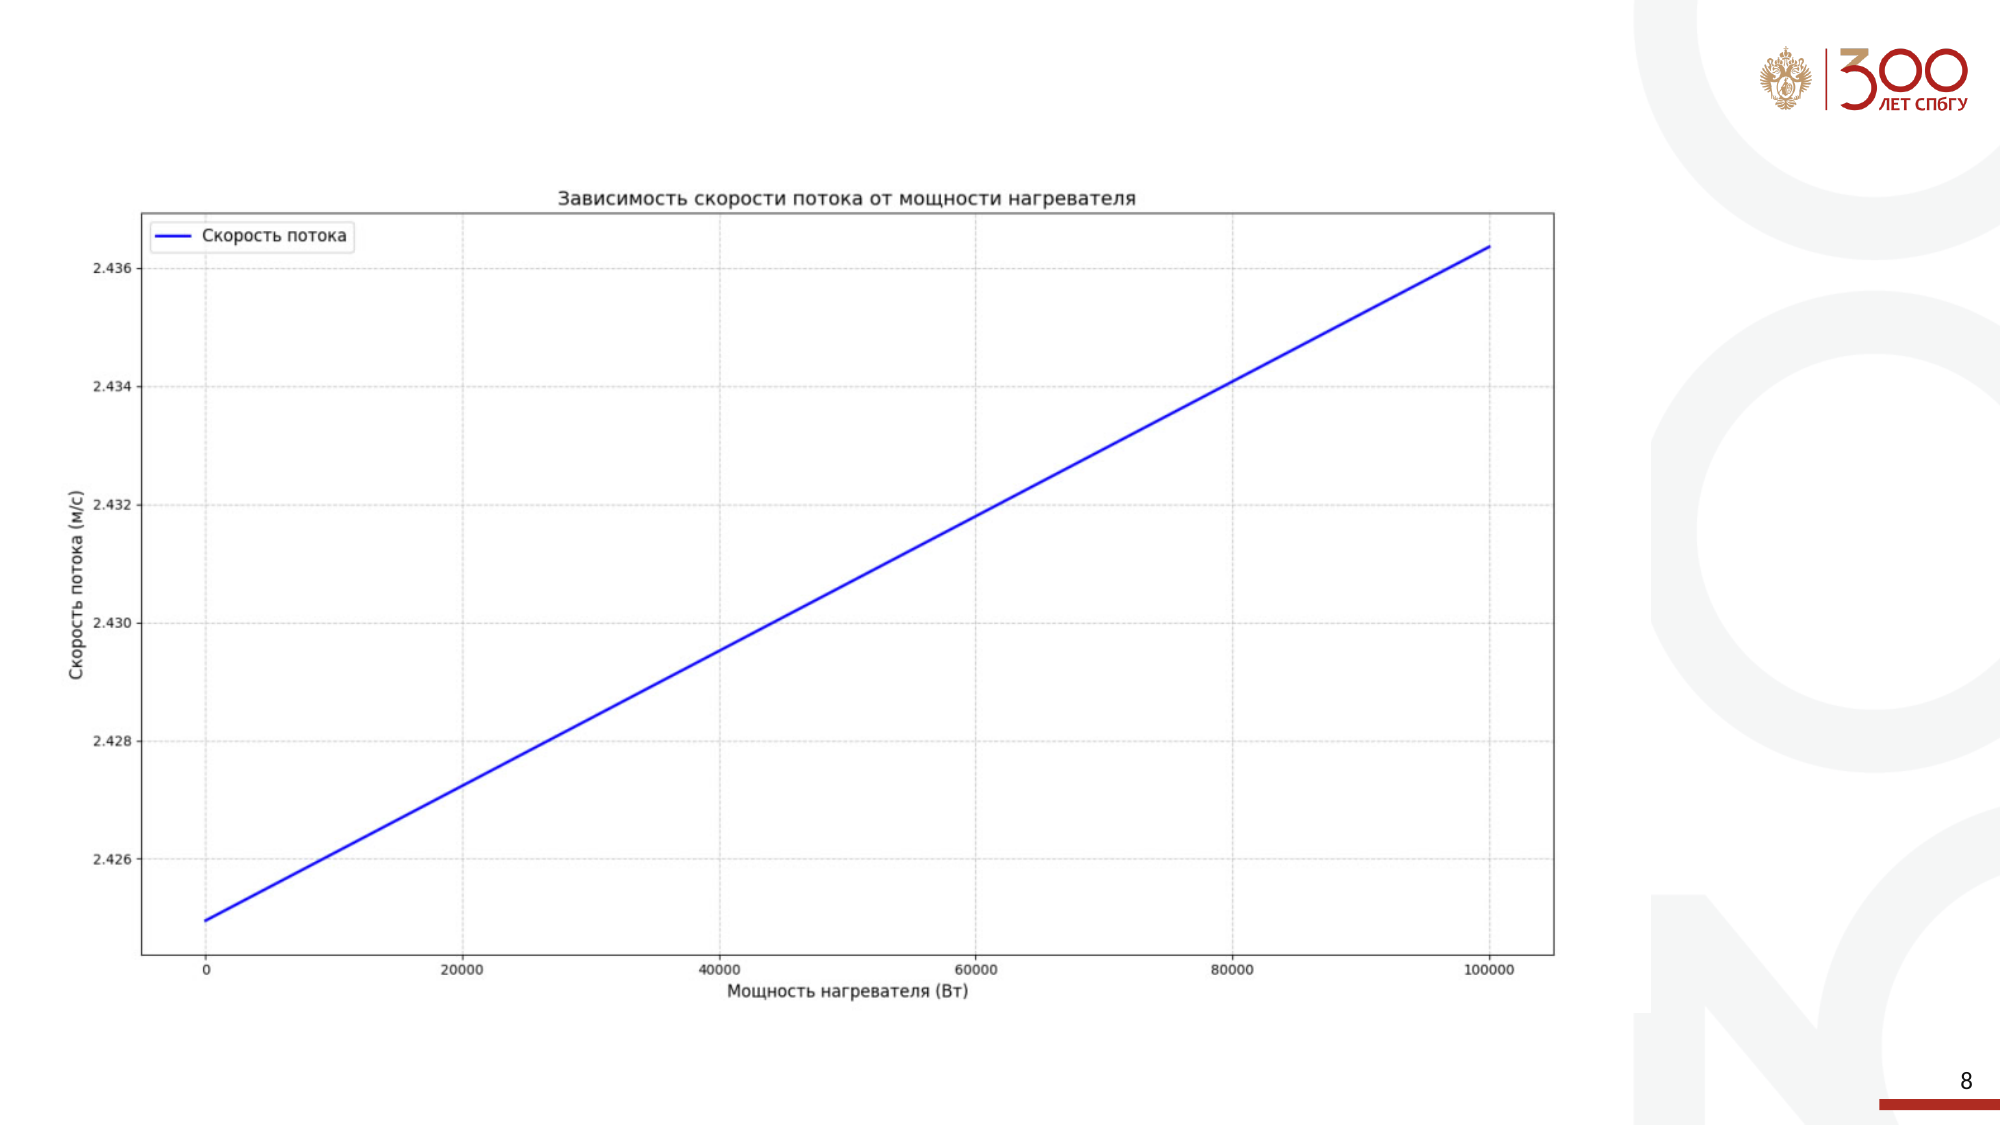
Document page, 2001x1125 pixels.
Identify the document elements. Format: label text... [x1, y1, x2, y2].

picture [31, 0, 2000, 1125]
text_box <number> [1879, 1059, 1989, 1099]
